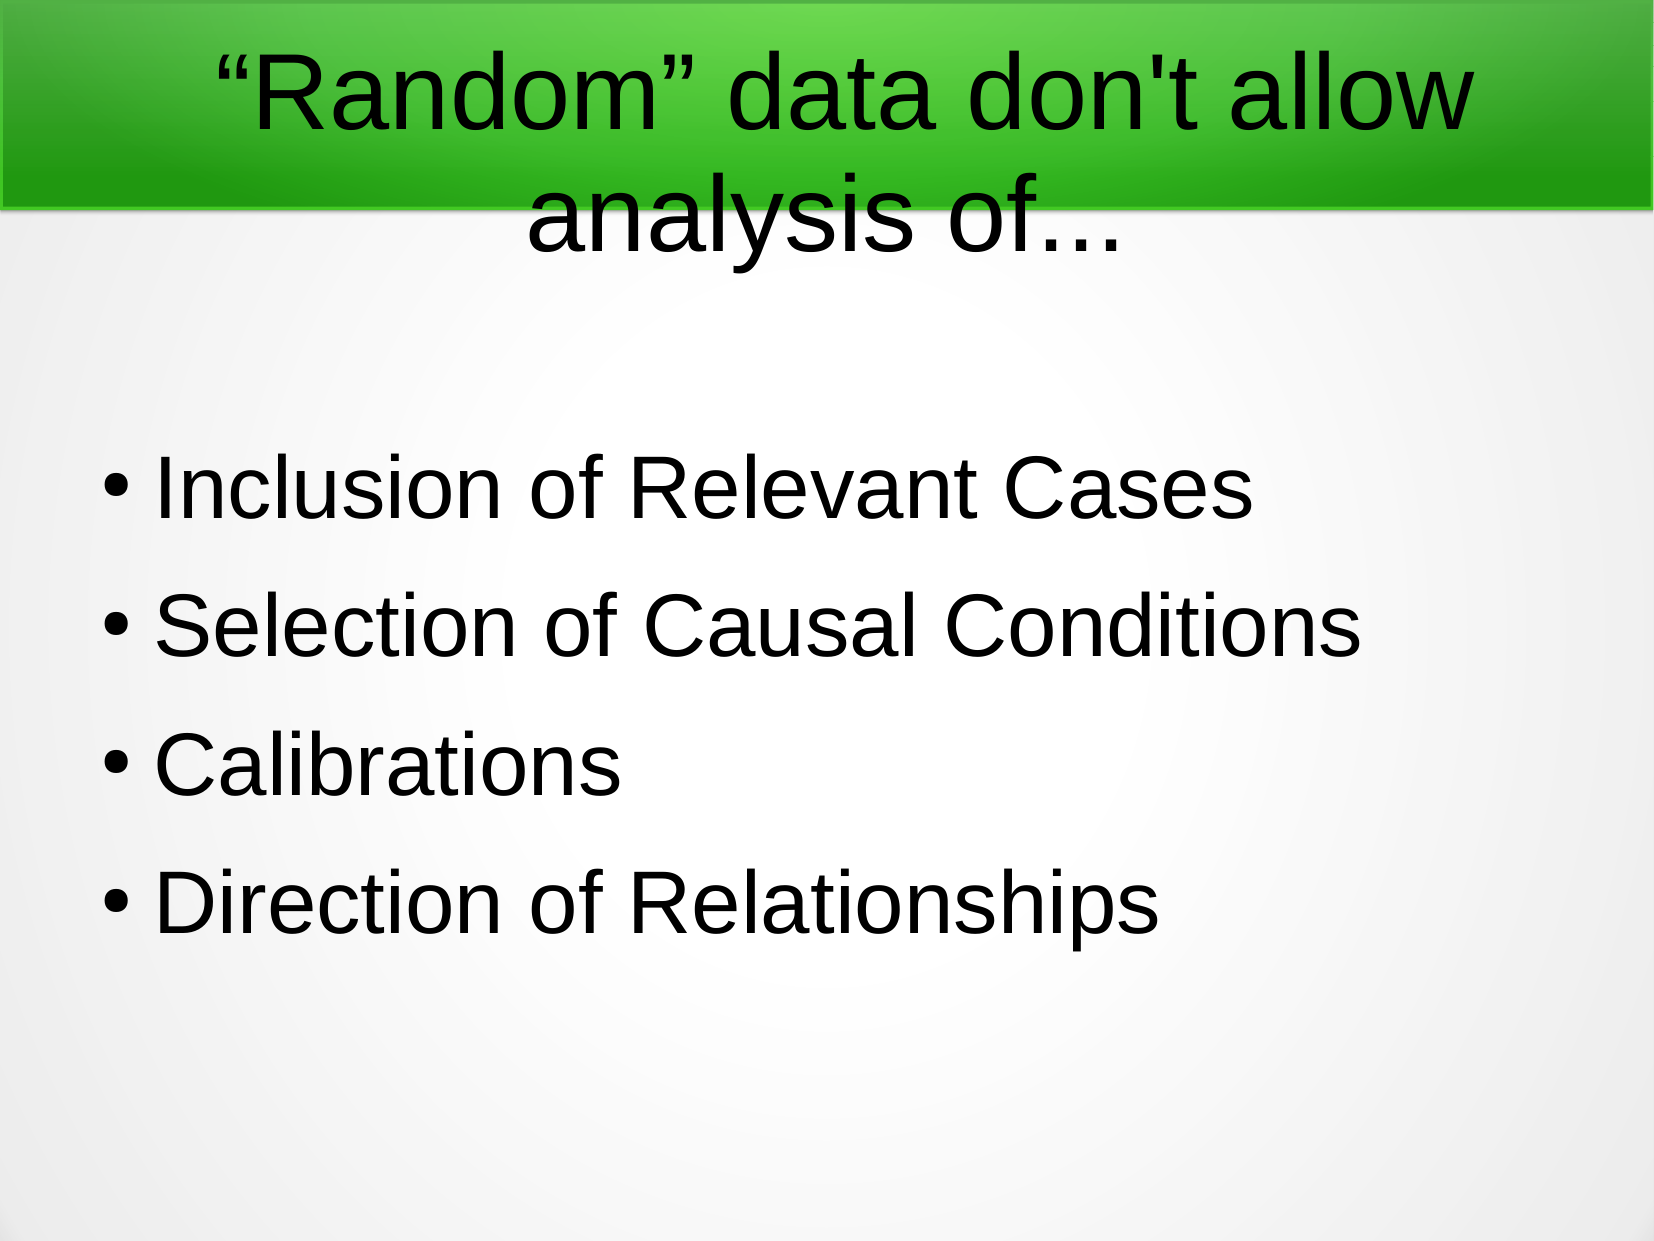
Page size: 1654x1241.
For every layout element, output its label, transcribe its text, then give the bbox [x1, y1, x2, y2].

list Inclusion of Relevant Cases Selection of Causal Conditions Calibrations Direction of Relationships [82, 299, 1571, 1019]
title “Random” data don't allow analysis of... [82, 31, 1571, 275]
